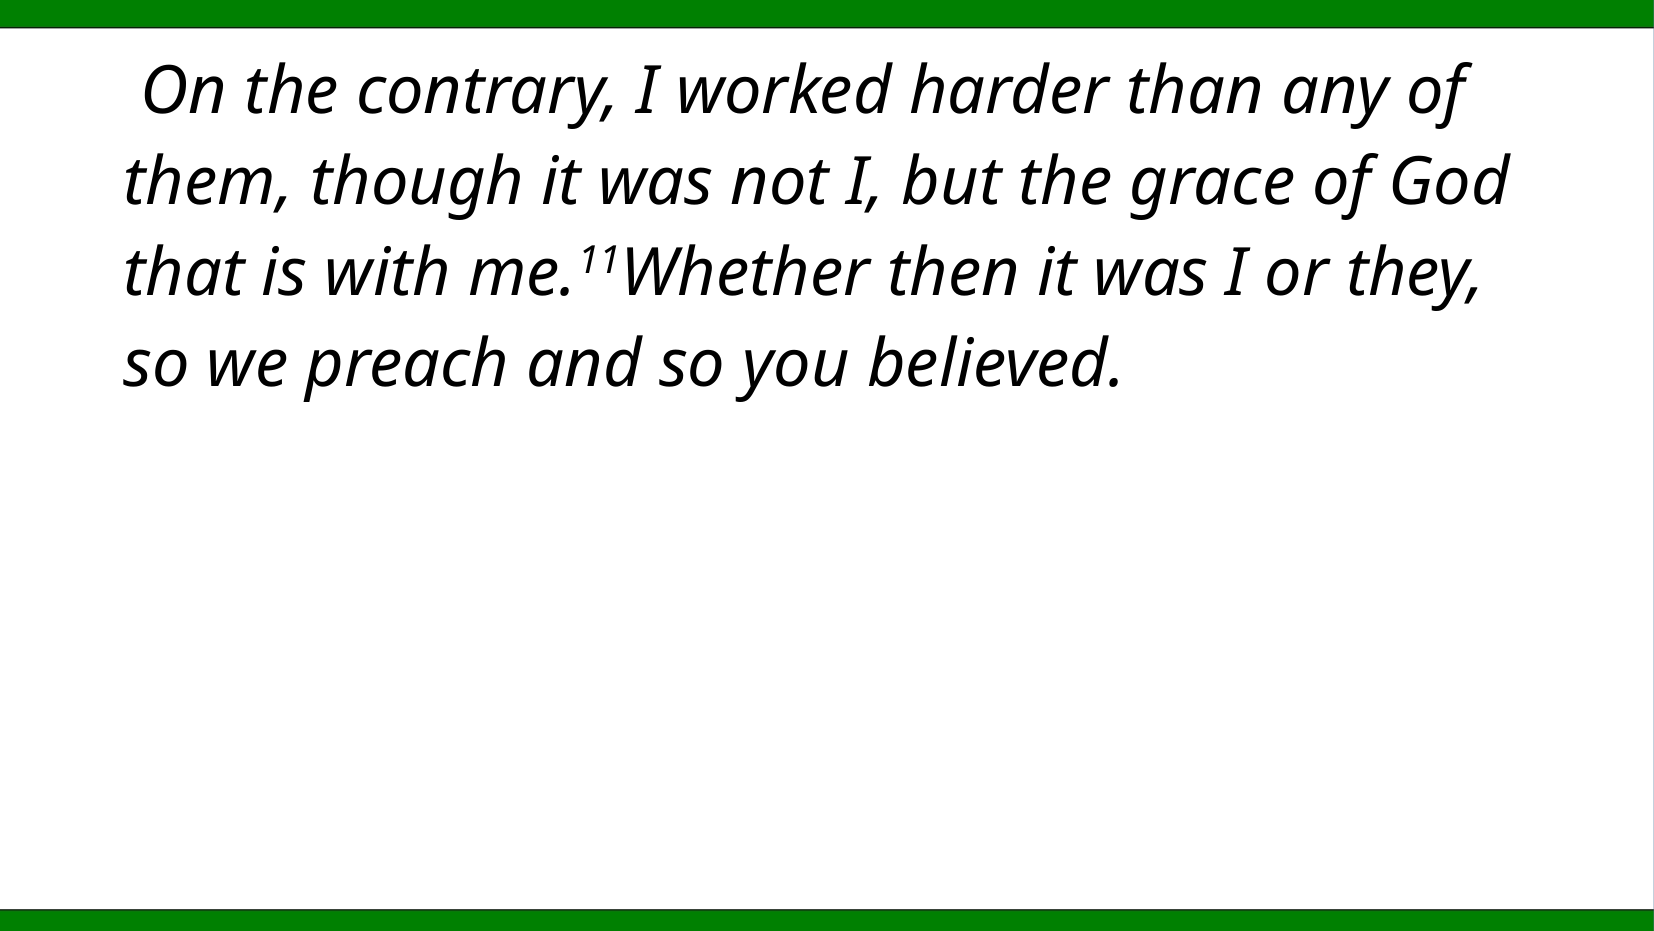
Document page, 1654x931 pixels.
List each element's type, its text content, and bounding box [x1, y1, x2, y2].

picture [0, 0, 1654, 931]
text_box On the contrary, I worked harder than any of them, though it was not I, but the grace of God that is with me.11Whether then it was I or they, so we preach and so you believed. [108, 35, 1546, 405]
